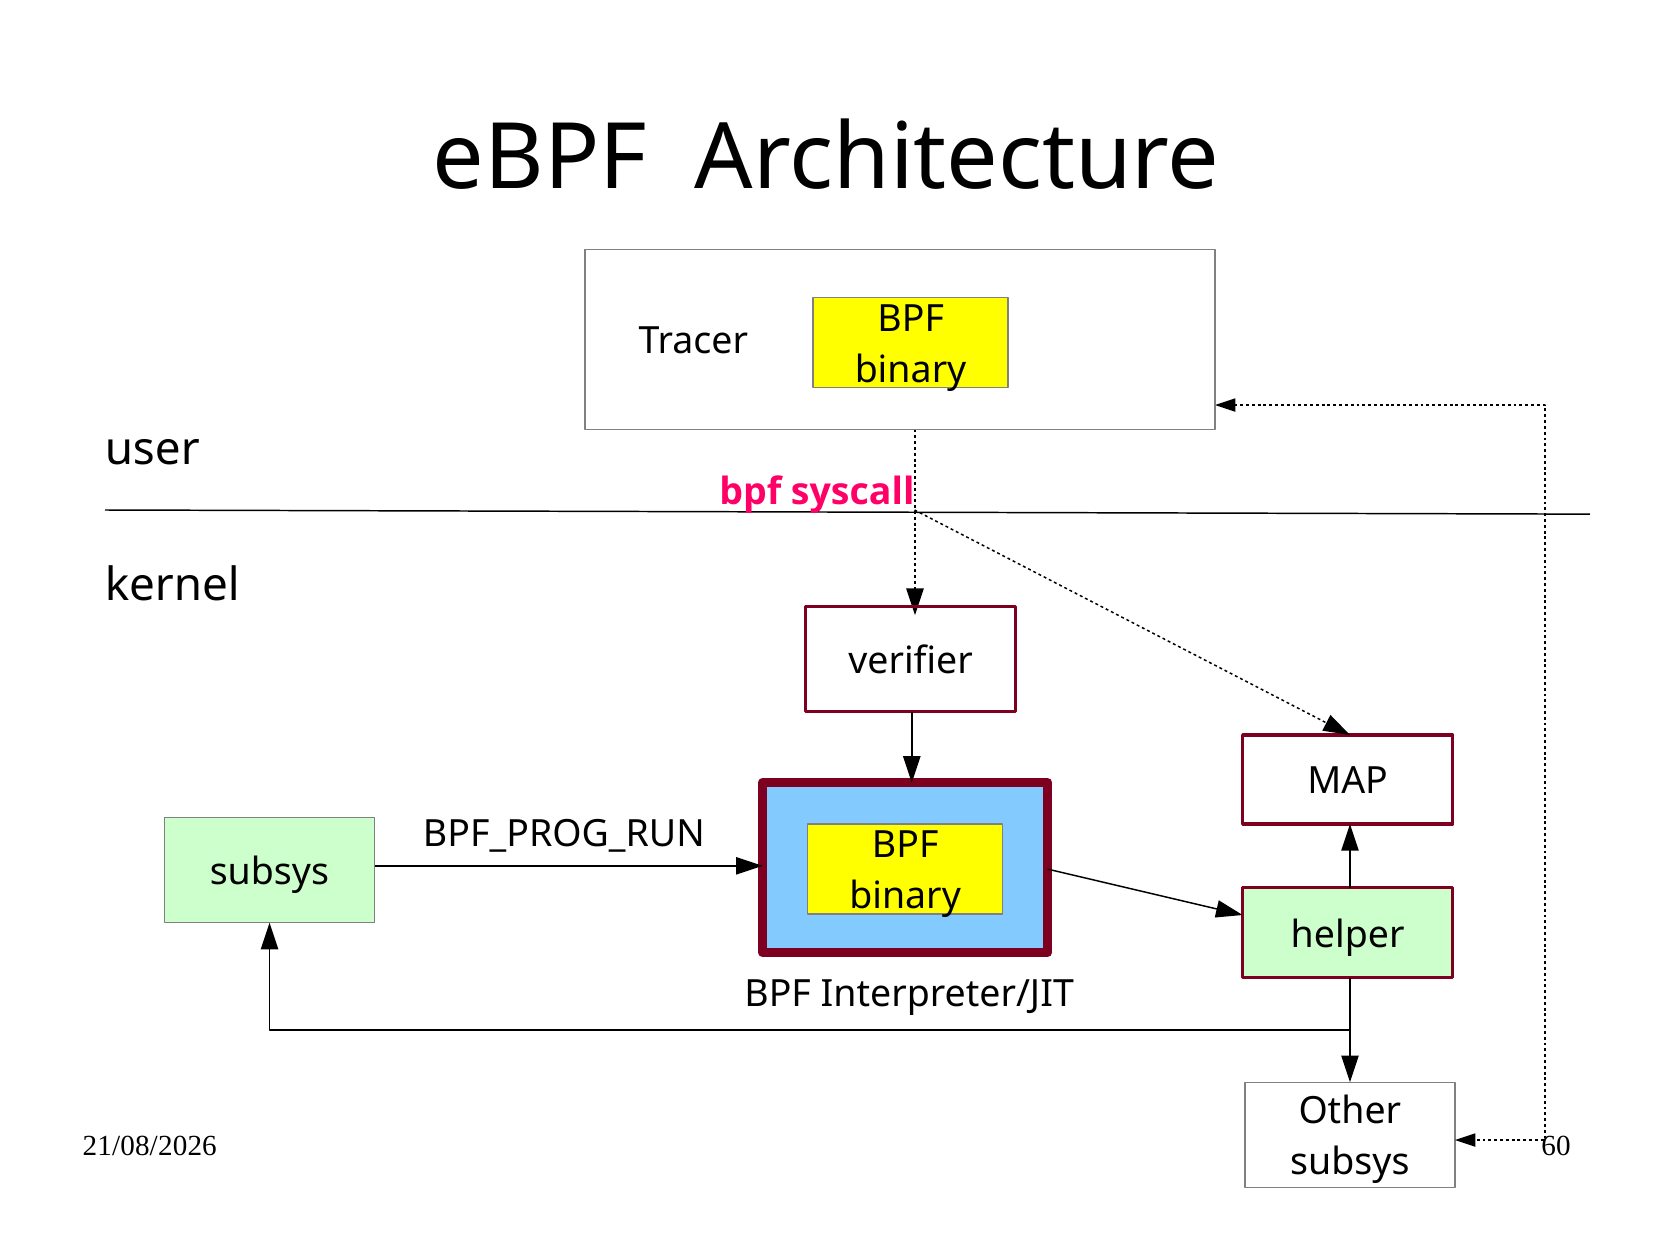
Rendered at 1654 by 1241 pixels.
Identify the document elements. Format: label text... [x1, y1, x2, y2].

text_box Other subsys [1245, 1082, 1456, 1188]
text_box BPF_PROG_RUN [408, 799, 716, 860]
text_box MAP [1242, 735, 1453, 825]
text_box bpf syscall [704, 456, 933, 518]
text_box user [90, 408, 204, 479]
text_box BPF binary [807, 824, 1003, 915]
text_box kernel [90, 544, 245, 615]
title eBPF Architecture [82, 49, 1571, 257]
text_box verifier [805, 606, 1016, 712]
text_box Tracer [585, 249, 1216, 430]
text_box [762, 782, 1048, 953]
text_box subsys [164, 817, 375, 923]
text_box BPF Interpreter/JIT [729, 959, 1081, 1020]
text_box helper [1242, 887, 1453, 978]
